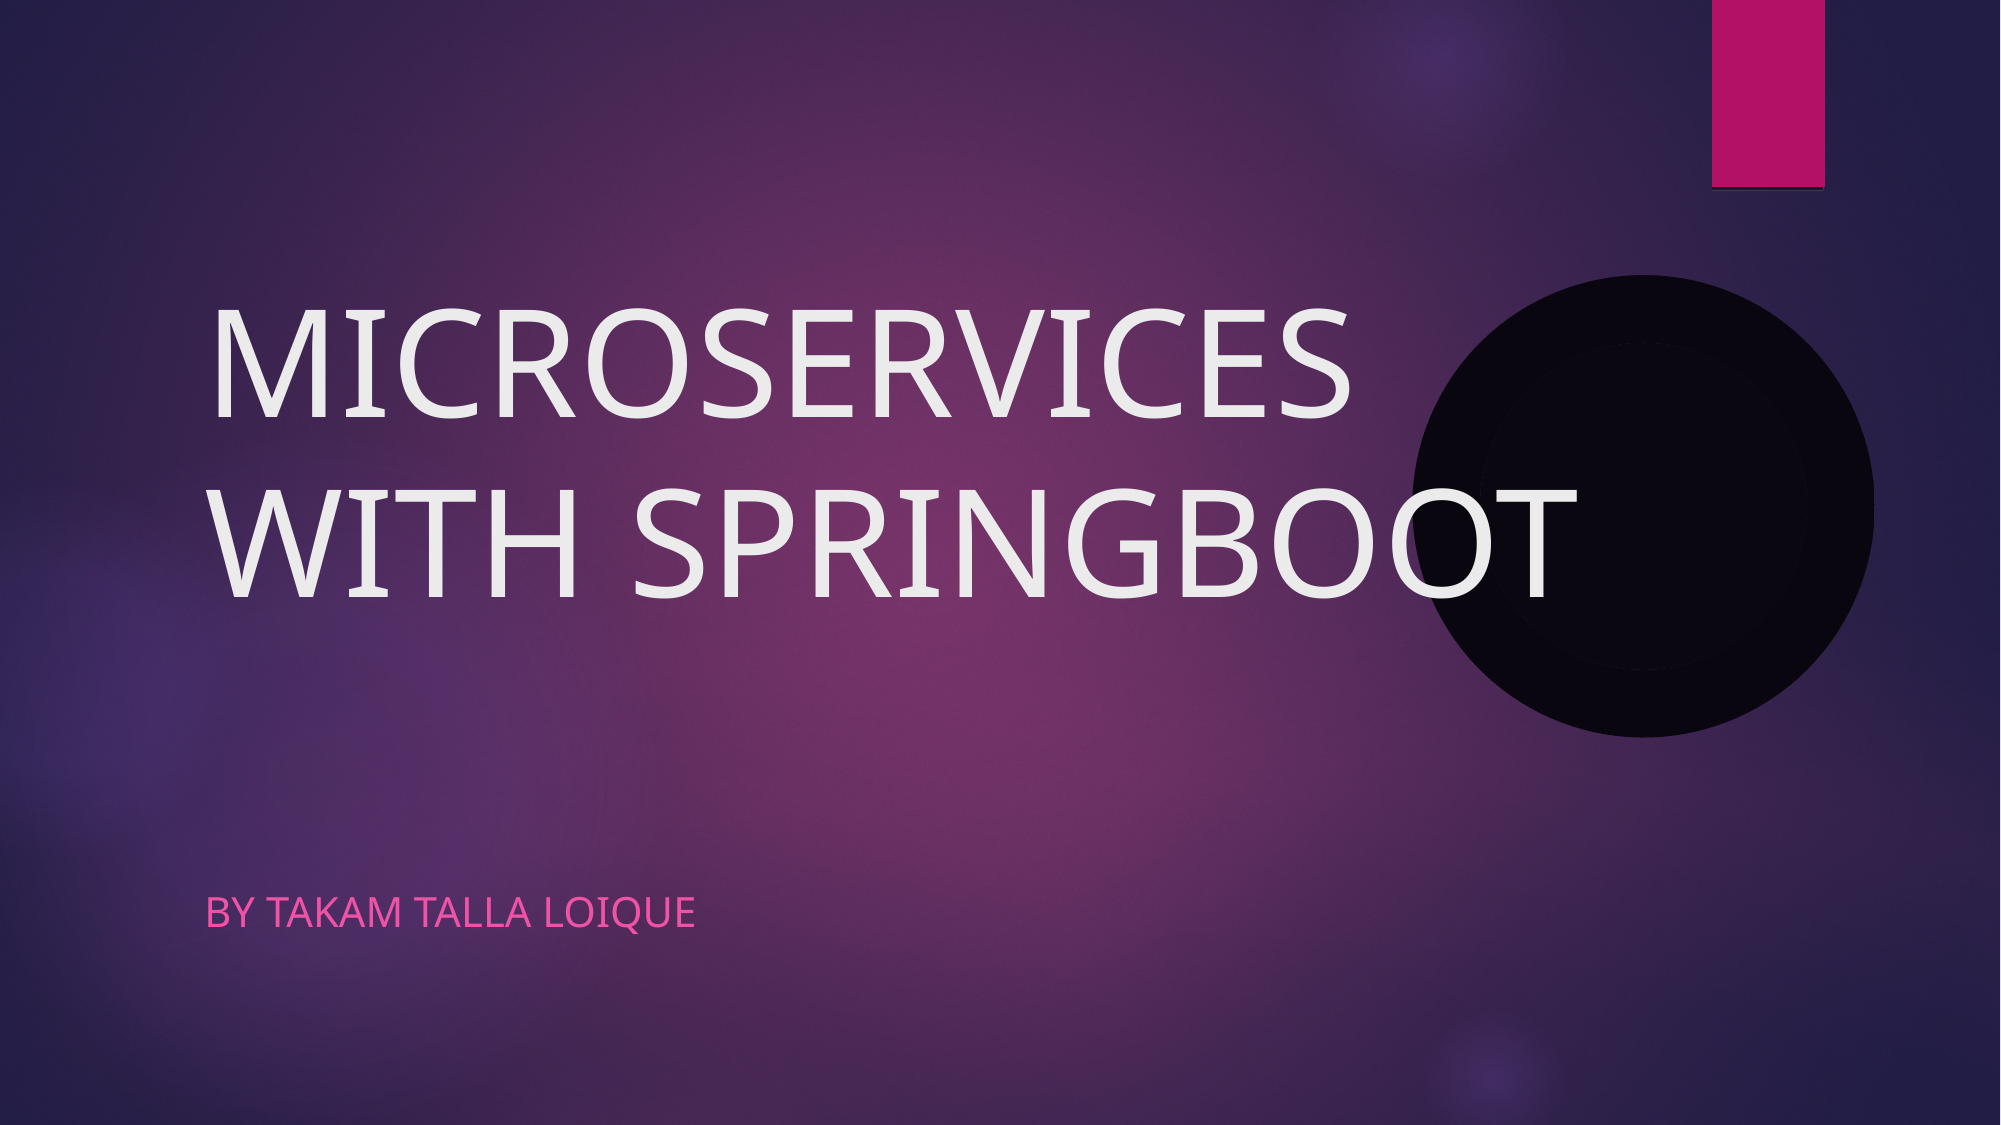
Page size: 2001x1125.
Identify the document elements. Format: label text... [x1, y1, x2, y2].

title MICROSERVICES WITH SPRINGBOOT [189, 88, 1638, 636]
subtitle By TAKAM TALLA LOIQUE [189, 878, 1638, 1020]
